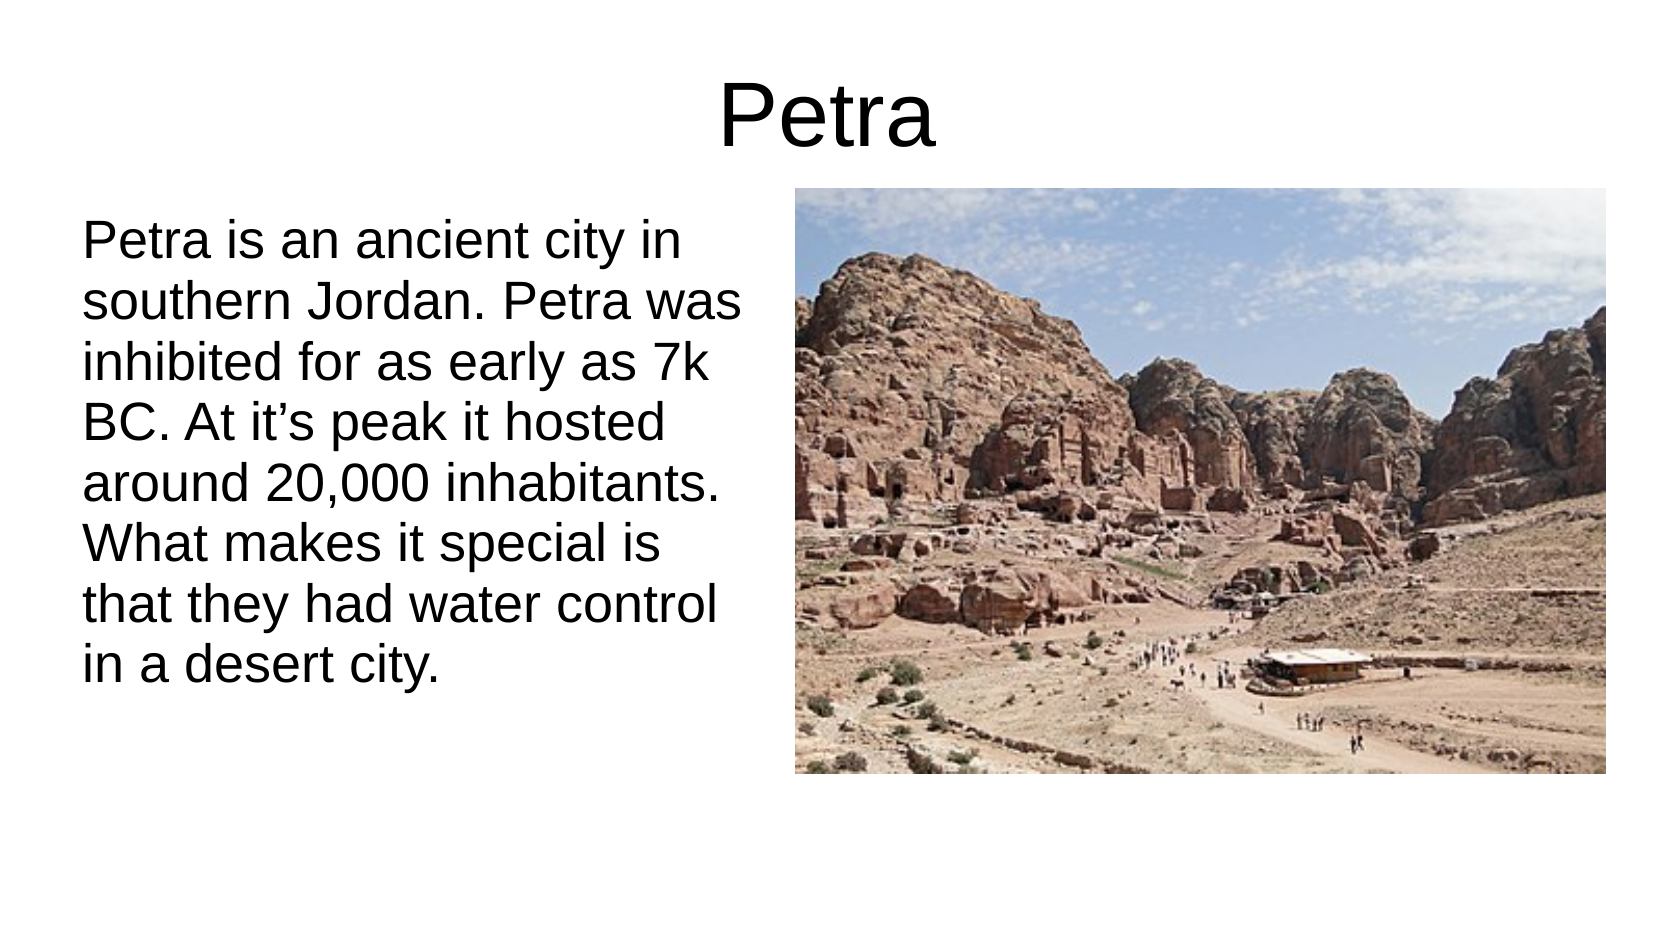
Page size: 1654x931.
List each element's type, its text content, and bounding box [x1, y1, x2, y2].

title Petra [82, 37, 1571, 193]
list Petra is an ancient city in southern Jordan. Petra was inhibited for as early as 7k BC. At it’s peak it hosted around 20,000 inhabitants. What makes it special is that they had water control in a desert city. [82, 210, 751, 750]
picture [795, 188, 1606, 774]
